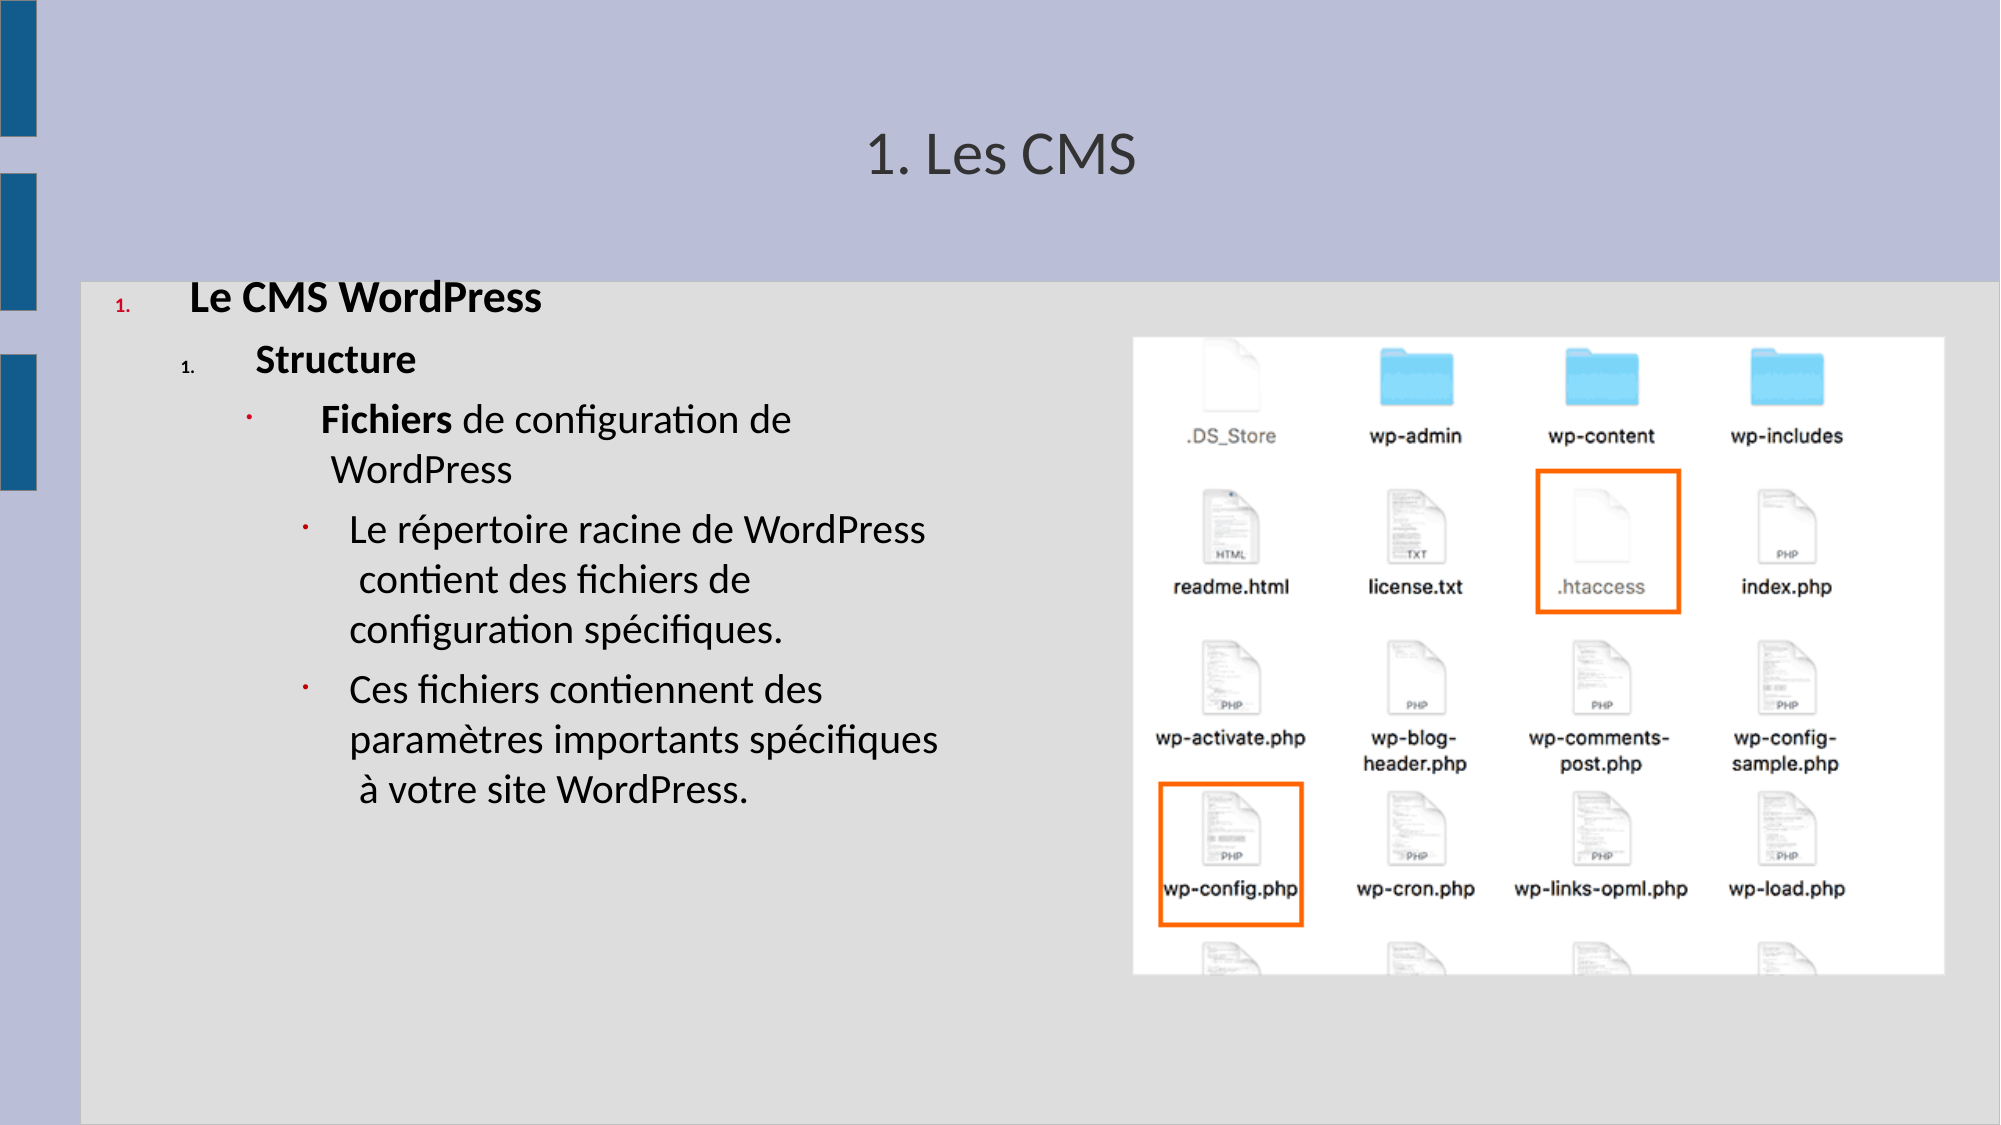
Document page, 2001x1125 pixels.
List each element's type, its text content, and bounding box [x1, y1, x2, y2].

title 1. Les CMS [859, 109, 1141, 300]
picture [1132, 336, 1946, 976]
text_box Le CMS WordPress Structure Fichiers de configuration de WordPress Le répertoire racine de WordPress contient des fichiers de configuration spécifiques. Ces fichiers contiennent des paramètres importants spécifiques à votre site WordPress. [112, 254, 942, 813]
